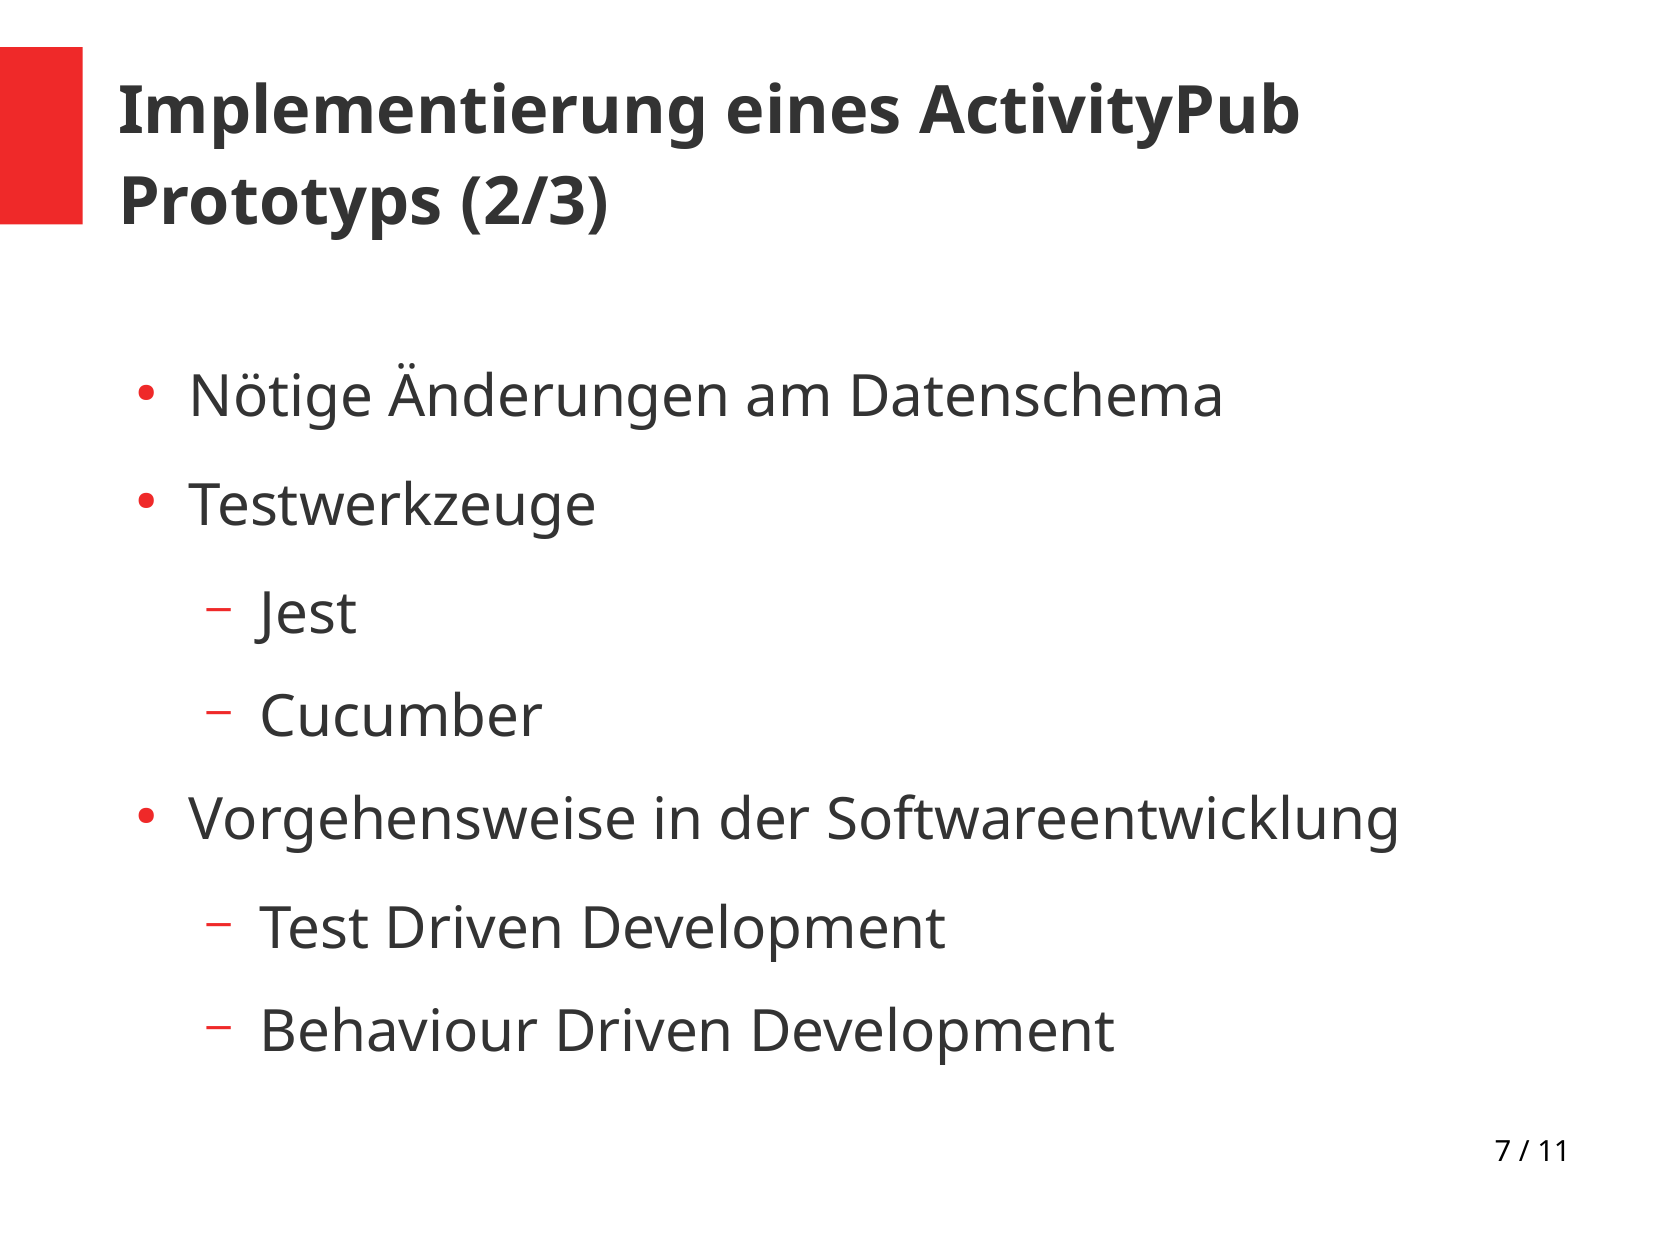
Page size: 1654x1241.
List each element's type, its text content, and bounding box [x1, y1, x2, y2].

list Nötige Änderungen am Datenschema Testwerkzeuge Jest Cucumber Vorgehensweise in der Softwareentwicklung Test Driven Development Behaviour Driven Development [118, 354, 1536, 1074]
title Implementierung eines ActivityPub Prototyps (2/3) [118, 49, 1571, 257]
